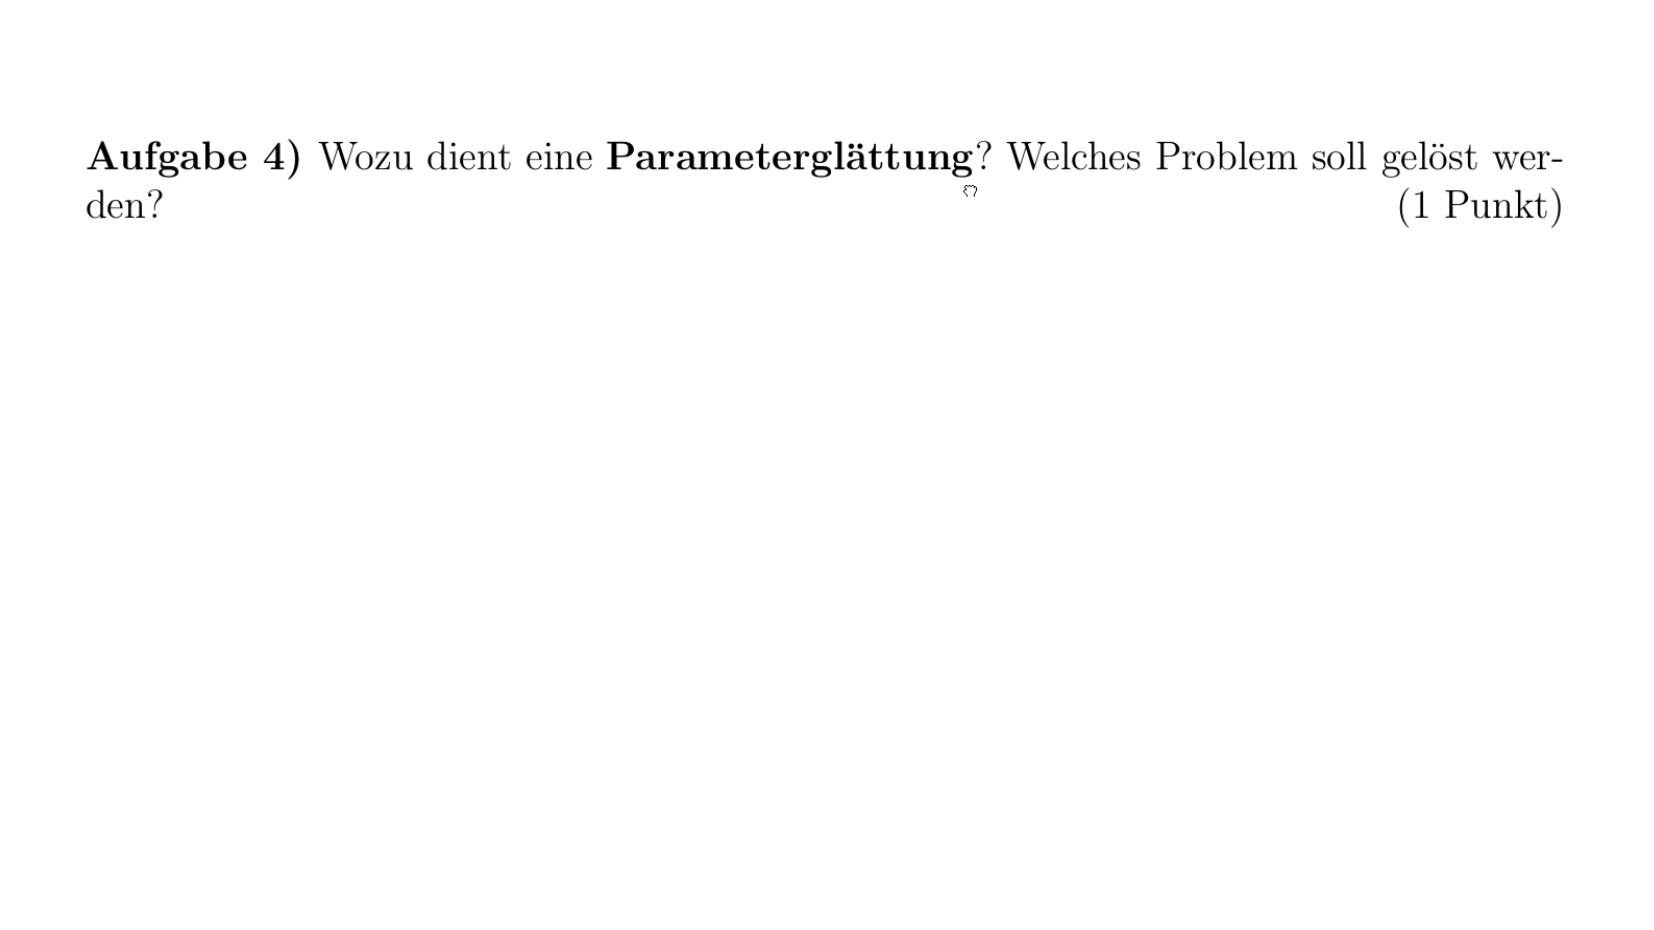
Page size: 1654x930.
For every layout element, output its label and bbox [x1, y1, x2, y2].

picture [47, 104, 1591, 262]
